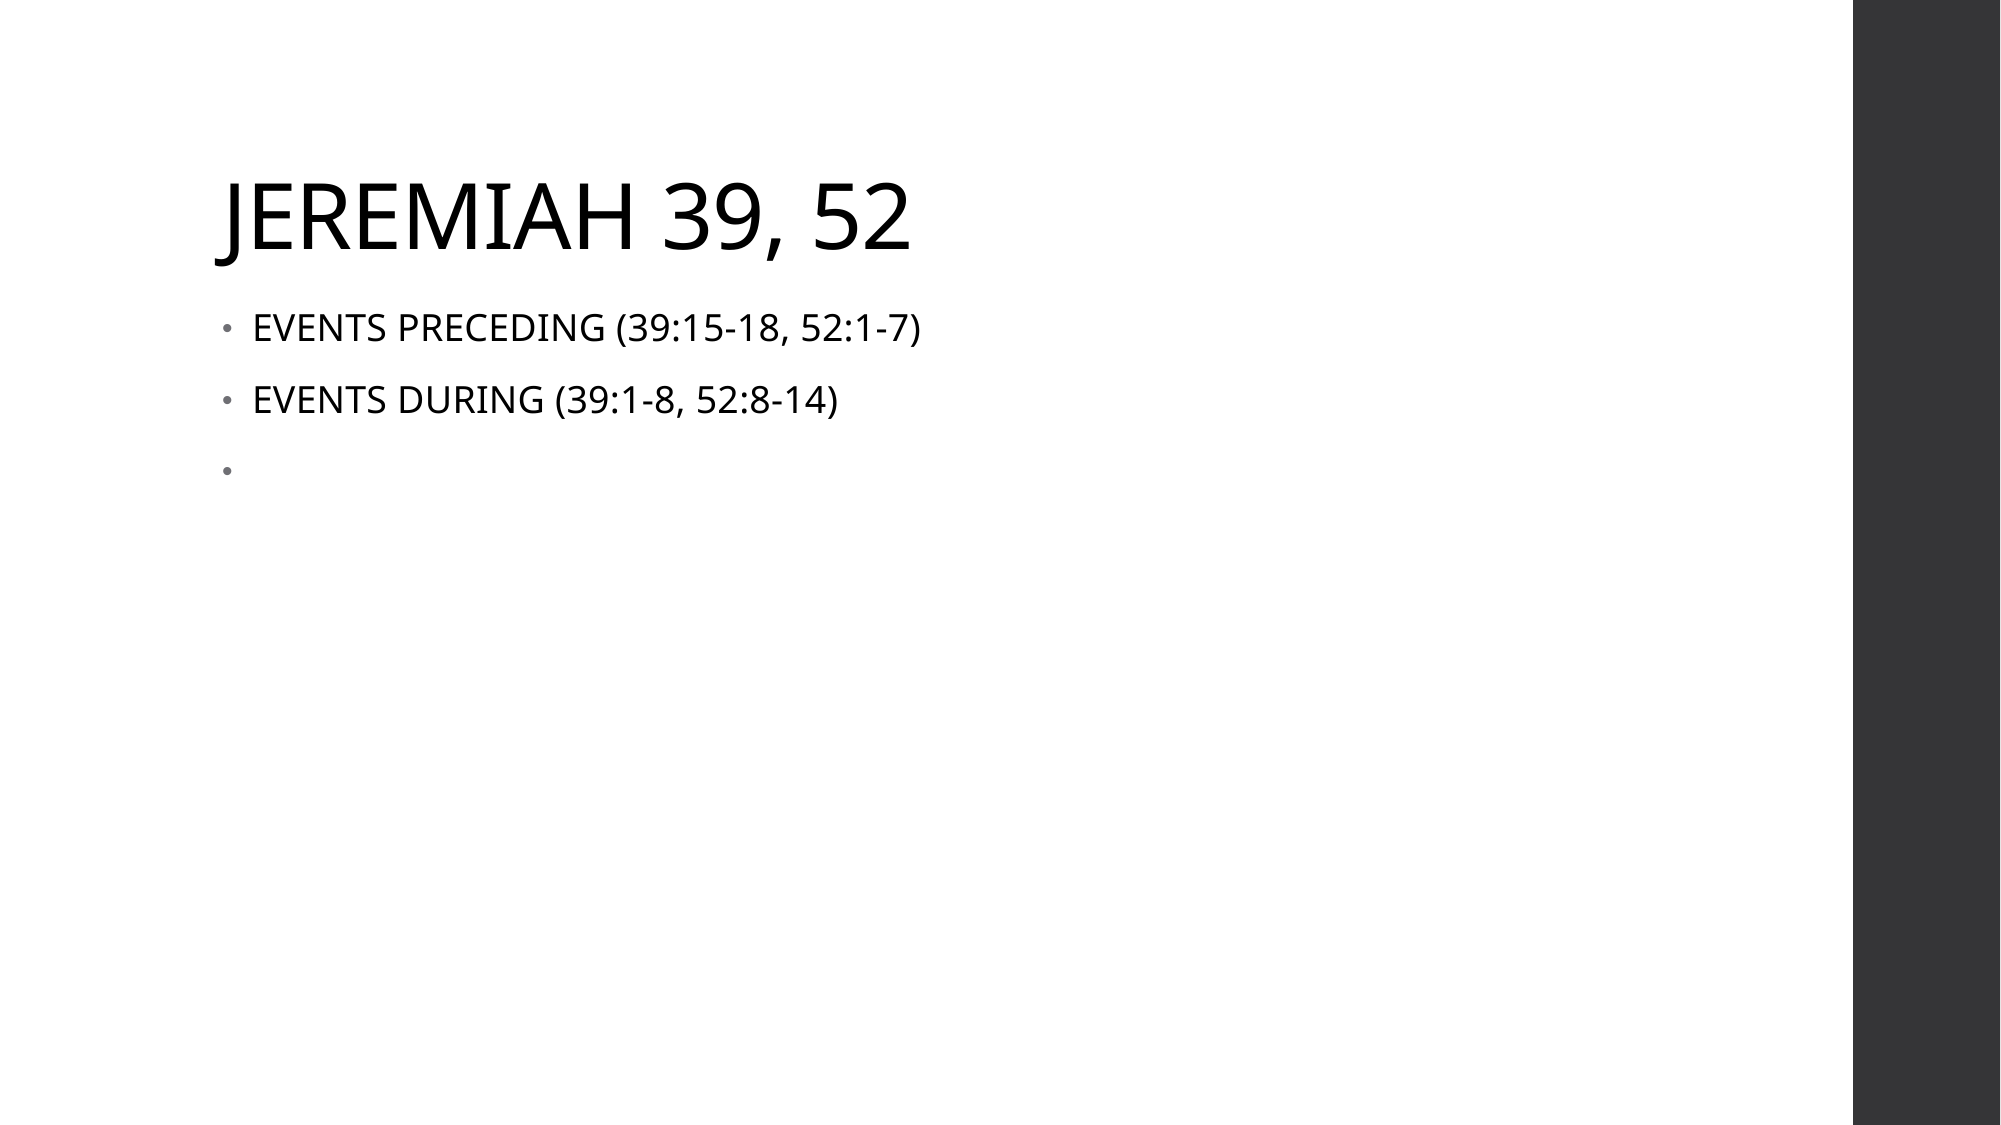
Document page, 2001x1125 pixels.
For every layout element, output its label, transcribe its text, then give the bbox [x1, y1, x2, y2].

title JEREMIAH 39, 52 [206, 60, 1797, 278]
list EVENTS PRECEDING (39:15-18, 52:1-7) EVENTS DURING (39:1-8, 52:8-14) [206, 299, 1617, 1014]
